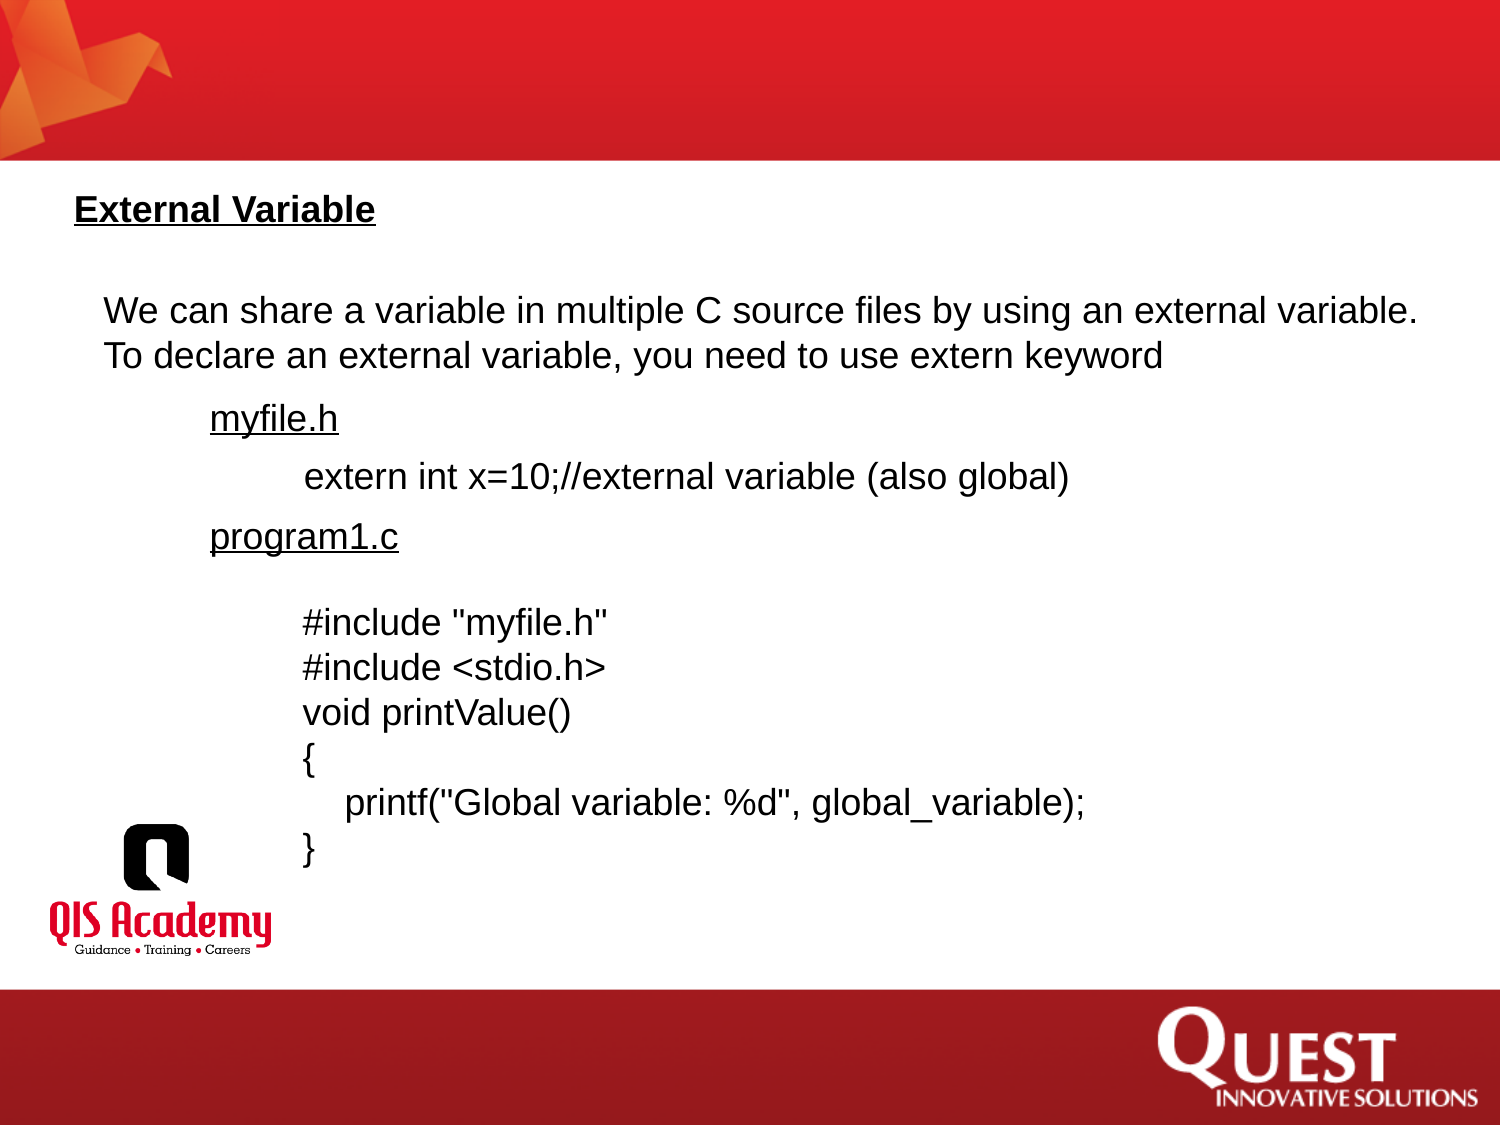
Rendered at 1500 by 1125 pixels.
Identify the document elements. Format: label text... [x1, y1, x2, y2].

text_box myfile.h [194, 386, 354, 446]
text_box program1.c [194, 504, 414, 565]
text_box extern int x=10;//external variable (also global) [289, 445, 1086, 506]
text_box External Variable [59, 177, 473, 237]
text_box We can share a variable in multiple C source files by using an external variable. To declare an external variable, you need to use extern keyword [88, 279, 1500, 384]
text_box #include "myfile.h" #include <stdio.h> void printValue() { printf("Global variable: %d", global_variable); } [287, 590, 1123, 876]
